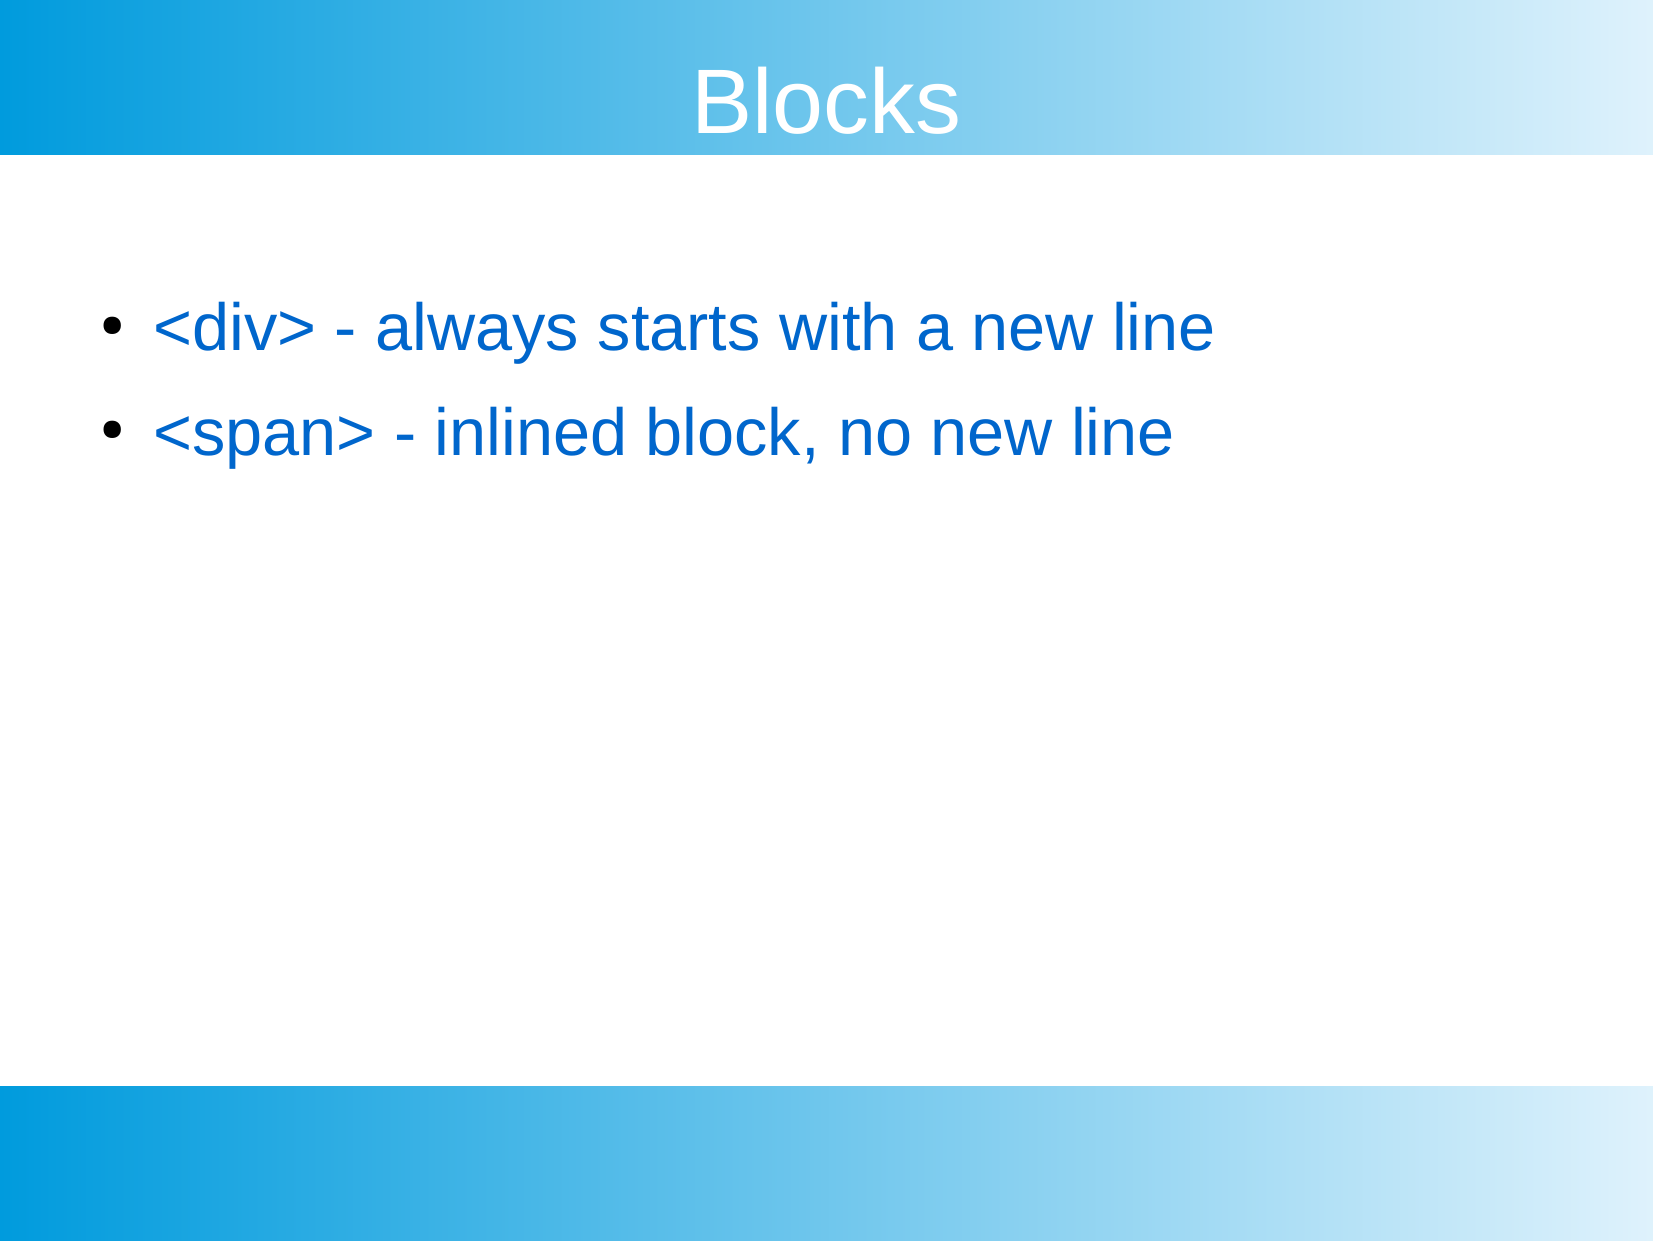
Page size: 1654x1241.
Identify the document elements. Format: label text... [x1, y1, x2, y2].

list <div> - always starts with a new line <span> - inlined block, no new line [82, 290, 1571, 1010]
title Blocks [82, 49, 1571, 155]
